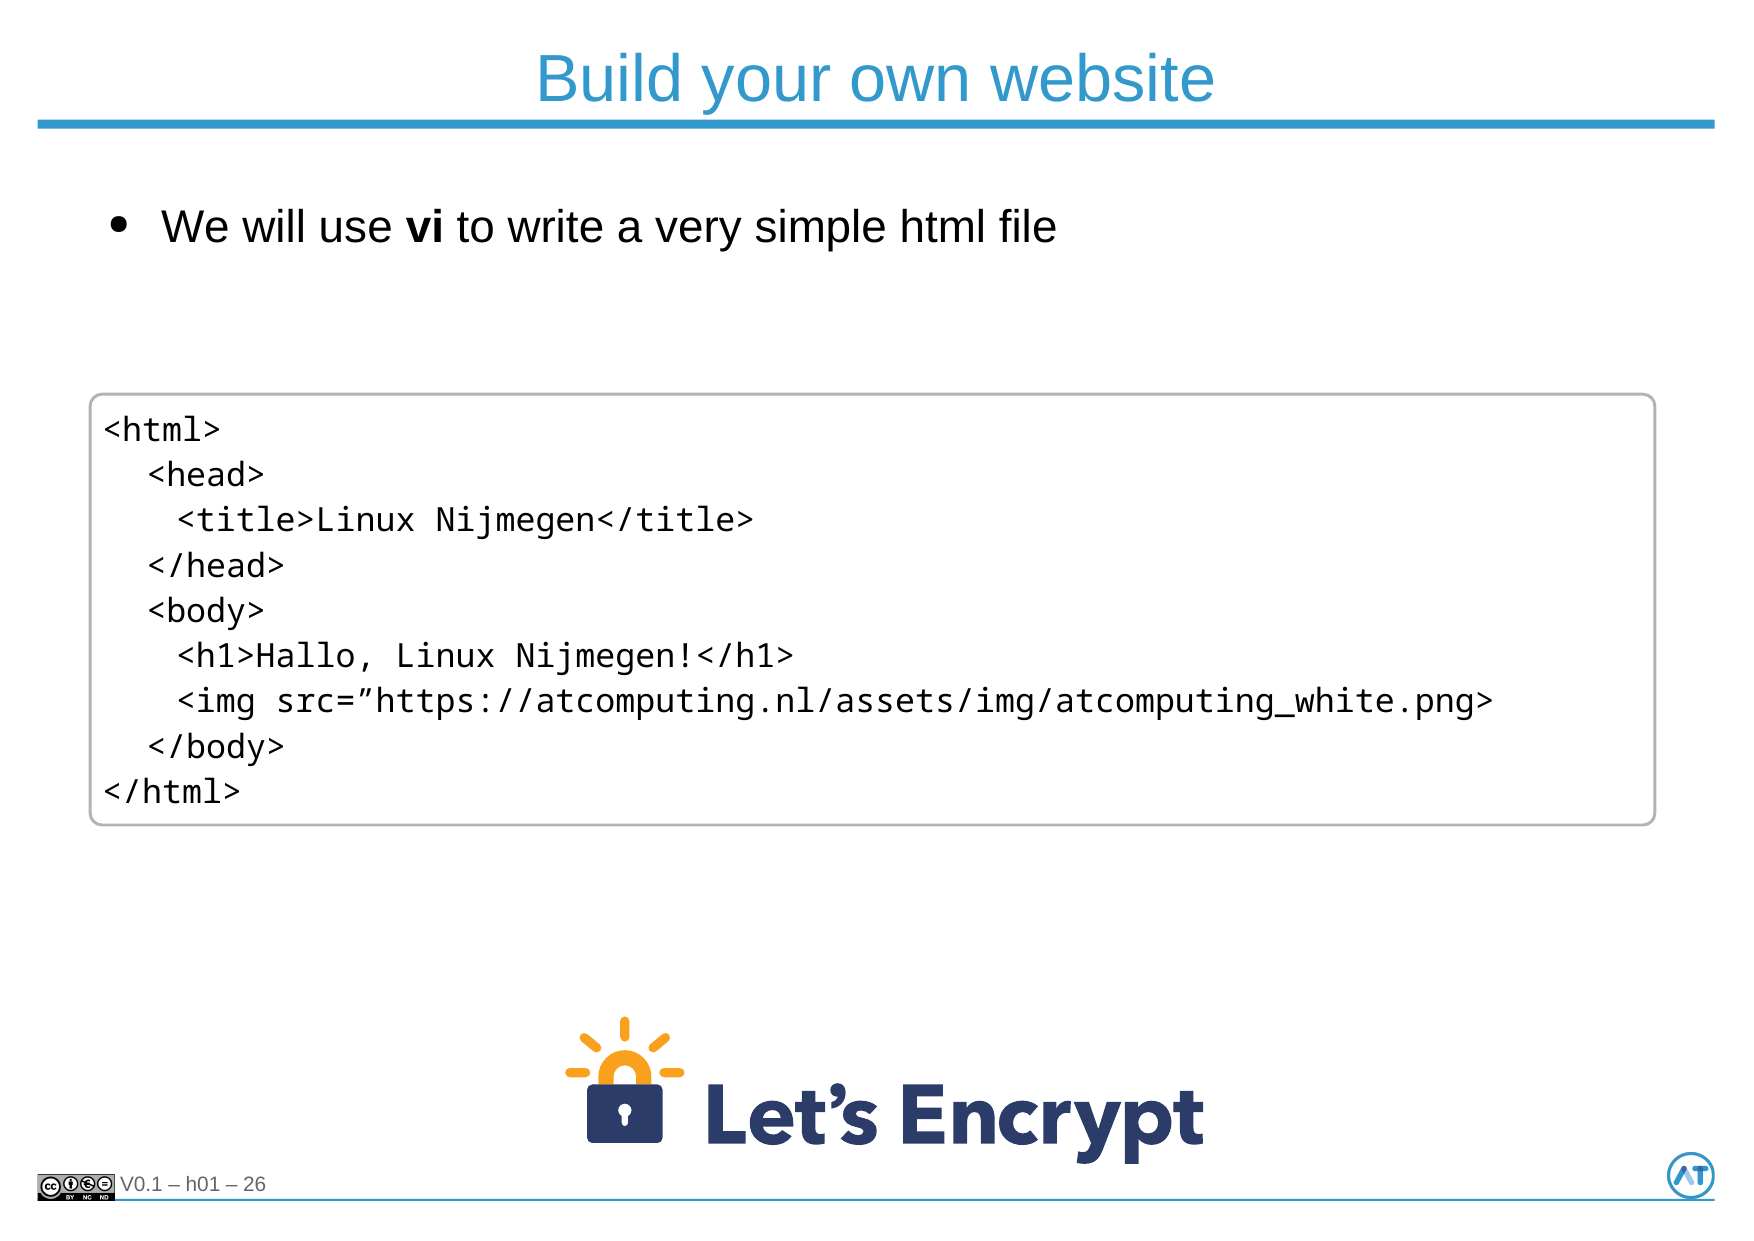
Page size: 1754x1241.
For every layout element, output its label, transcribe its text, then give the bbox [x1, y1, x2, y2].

picture [562, 1012, 1206, 1168]
picture [1667, 1152, 1715, 1199]
title Build your own website [37, 37, 1715, 120]
text_box We will use vi to write a very simple html file [90, 200, 1715, 488]
text_box <html> <head> <title>Linux Nijmegen</title> </head> <body> <h1>Hallo, Linux Nijmegen!</h1> <img src=”https://atcomputing.nl/assets/img/atcomputing_white.png> </body> </html> [90, 488, 1655, 826]
picture [37, 1174, 115, 1201]
